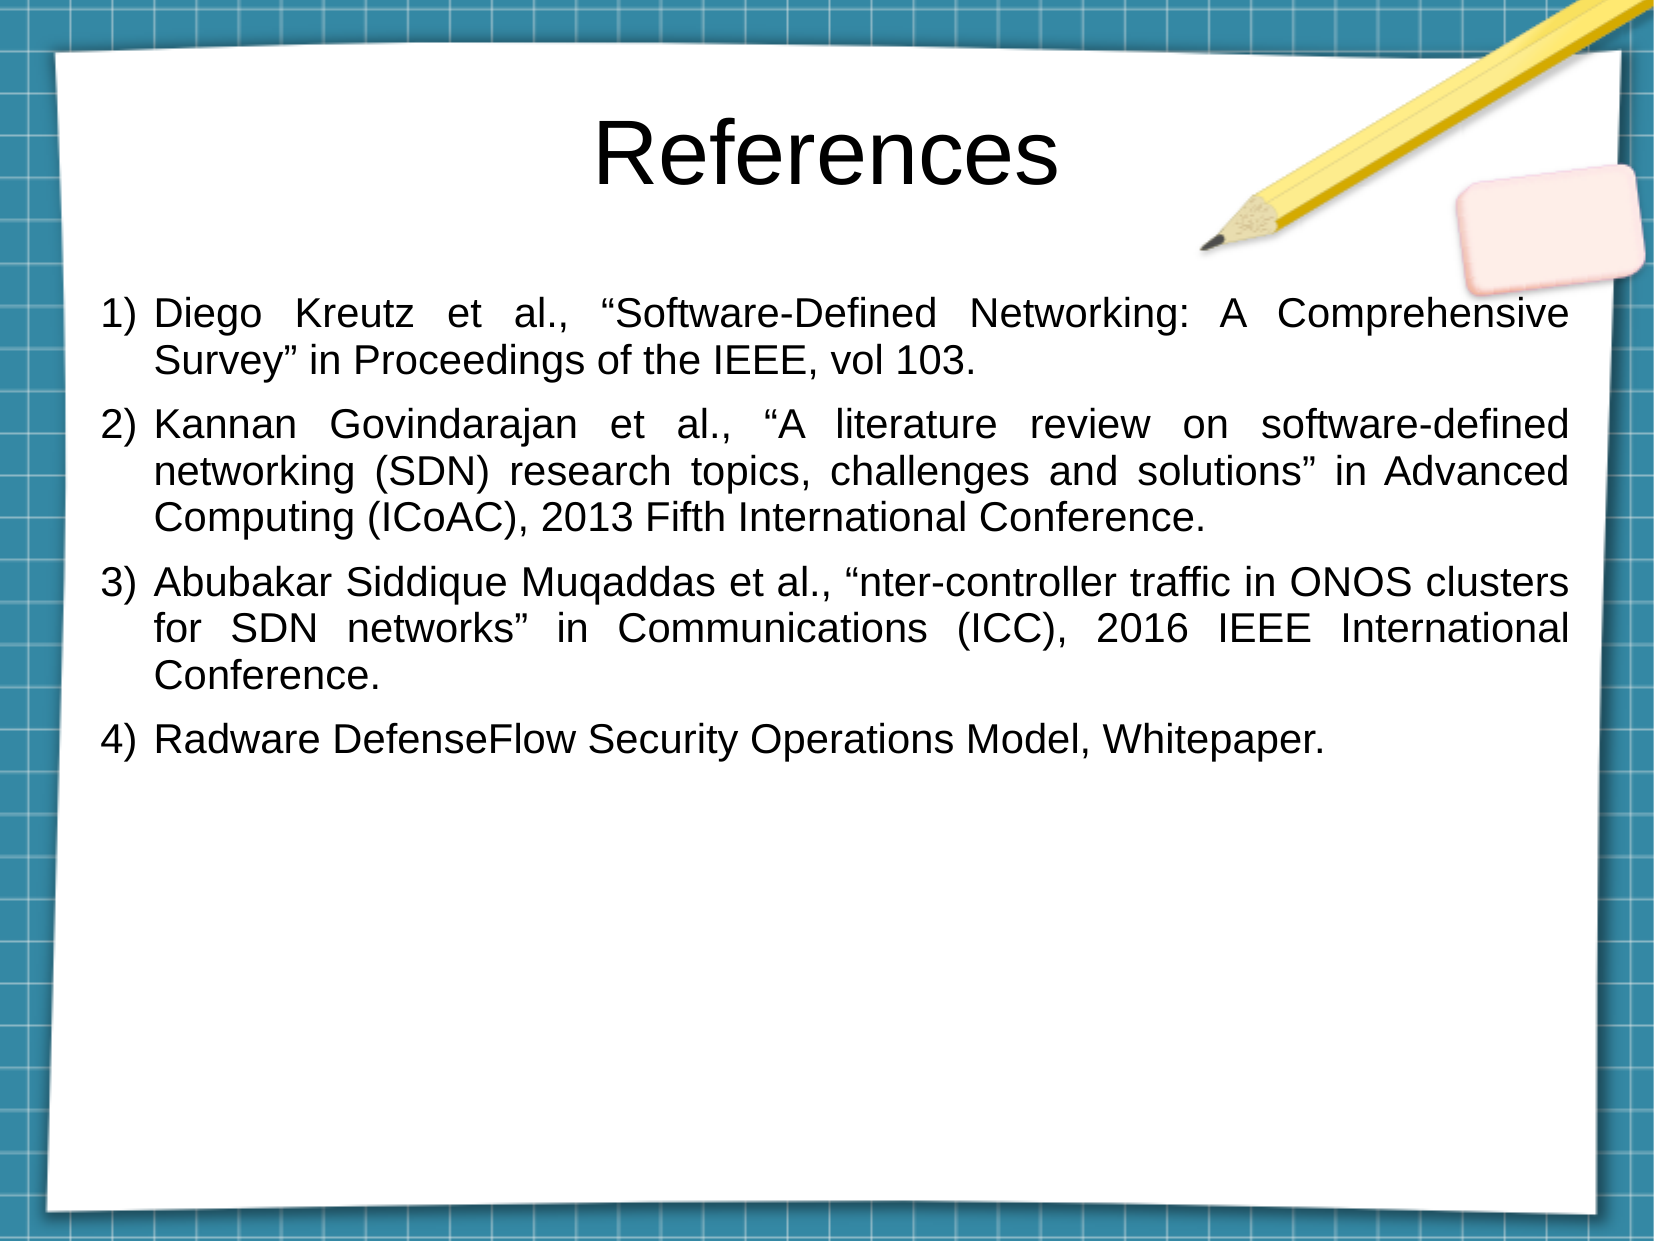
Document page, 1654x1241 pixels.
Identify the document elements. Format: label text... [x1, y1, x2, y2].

title References [82, 49, 1571, 257]
picture [0, 0, 1654, 1241]
list Diego Kreutz et al., “Software-Defined Networking: A Comprehensive Survey” in Proceedings of the IEEE, vol 103. Kannan Govindarajan et al., “A literature review on software-defined networking (SDN) research topics, challenges and solutions” in Advanced Computing (ICoAC), 2013 Fifth International Conference. Abubakar Siddique Muqaddas et al., “nter-controller traffic in ONOS clusters for SDN networks” in Communications (ICC), 2016 IEEE International Conference. Radware DefenseFlow Security Operations Model, Whitepaper. [82, 290, 1571, 1010]
